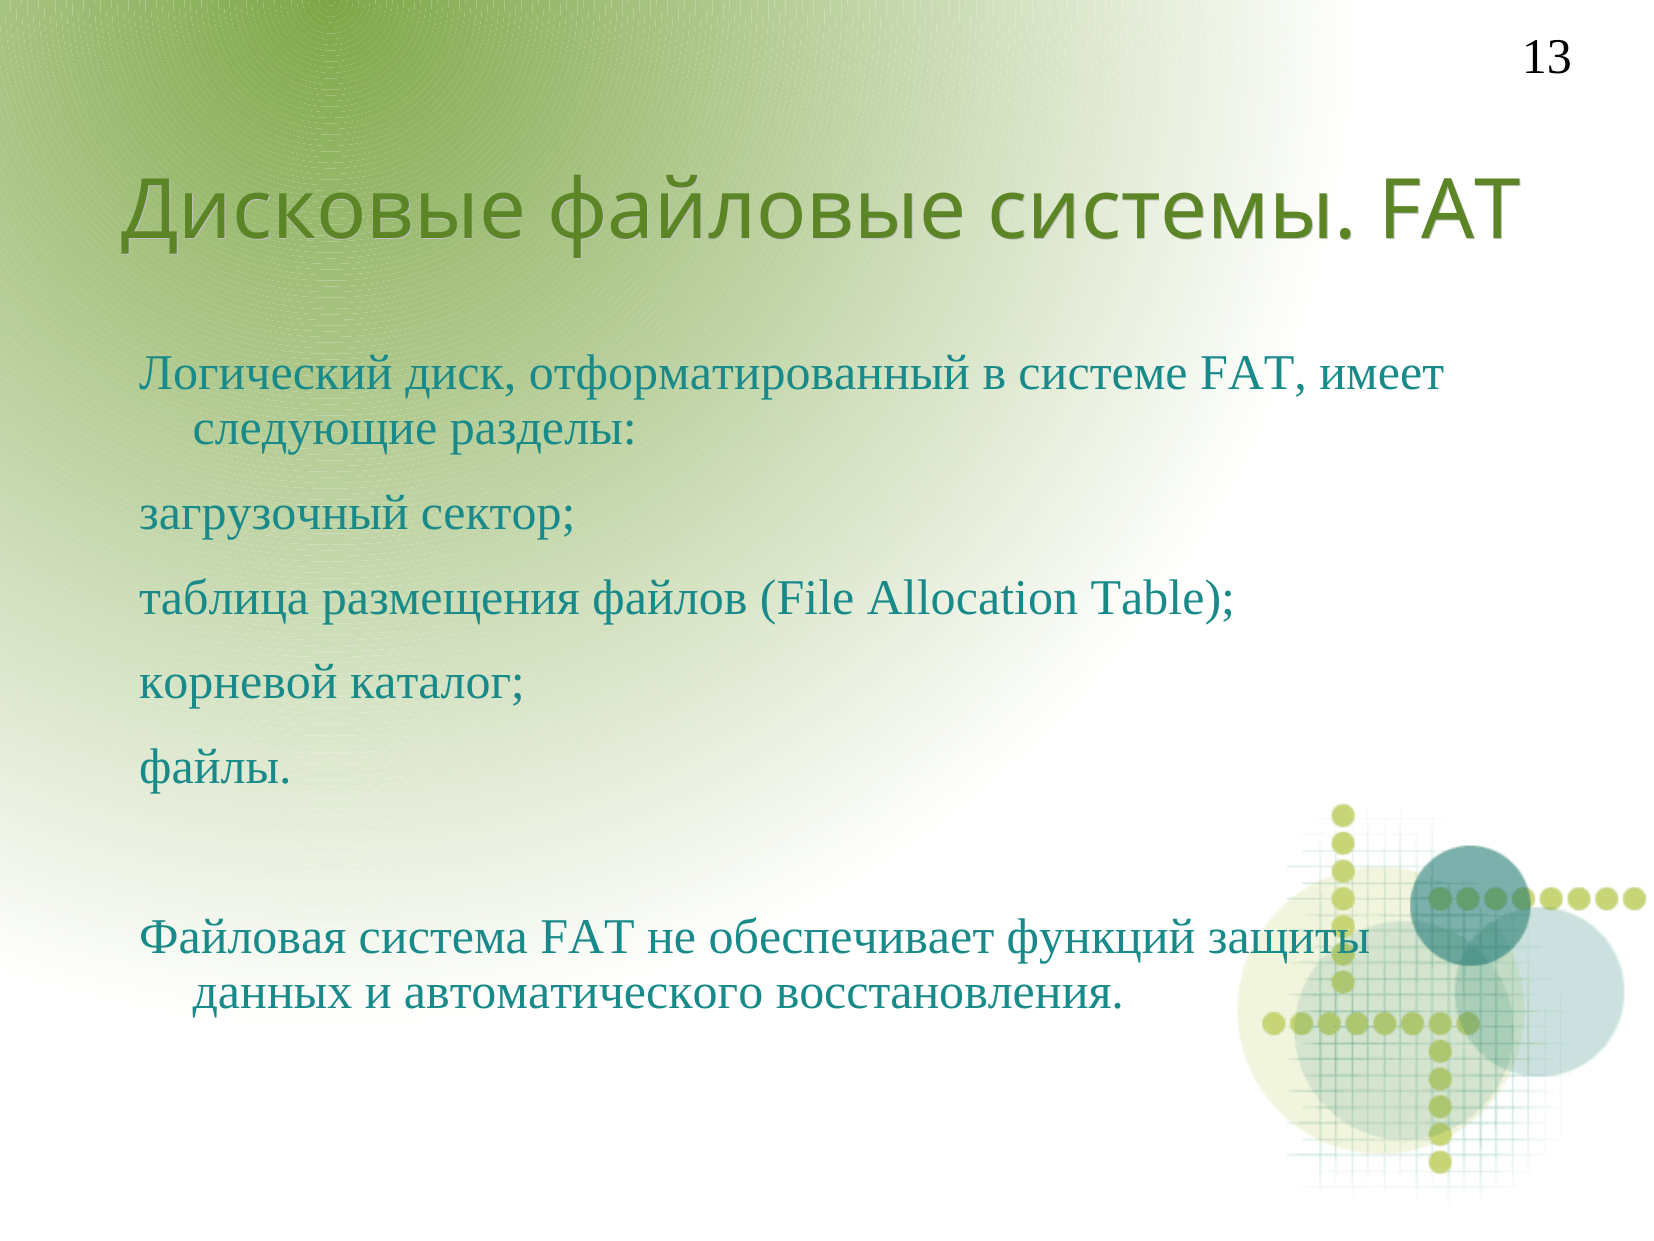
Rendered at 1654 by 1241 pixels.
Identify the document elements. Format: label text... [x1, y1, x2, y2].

title Дисковые файловые системы. FAT [121, 102, 1534, 311]
text_box <номер> [1532, 29, 1654, 89]
picture [1224, 792, 1654, 1211]
list Логический диск, отформатированный в системе FAT, имеет следующие разделы: загрузочный сектор; таблица размещения файлов (File Allocation Table); корневой каталог; файлы. Файловая система FAT не обеспечивает функций защиты данных и автоматического восстановления. [121, 344, 1534, 1127]
